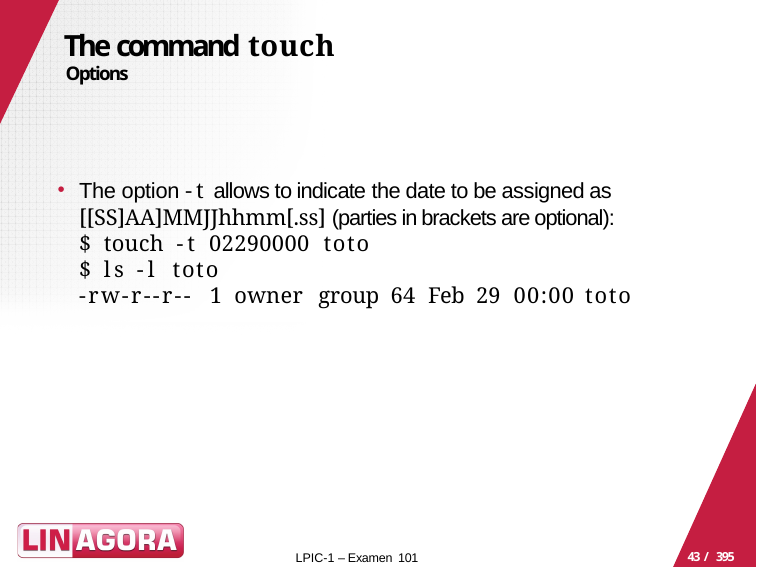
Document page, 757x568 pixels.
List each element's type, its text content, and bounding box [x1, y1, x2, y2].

picture [0, 0, 352, 352]
text_box <numéro> / 395 [683, 549, 747, 568]
text_box LPIC-1 – Examen 101 [293, 549, 420, 568]
text_box The command touch Options [63, 26, 697, 122]
text_box The option -t allows to indicate the date to be assigned as [[SS]AA]MMJJhhmm[.ss] (parties in brackets are optional): $ touch -t 02290000 toto $ ls -l toto -rw-r--r-- 1 owner group 64 Feb 29 00:00 toto [55, 176, 714, 373]
text_box [17, 520, 184, 562]
